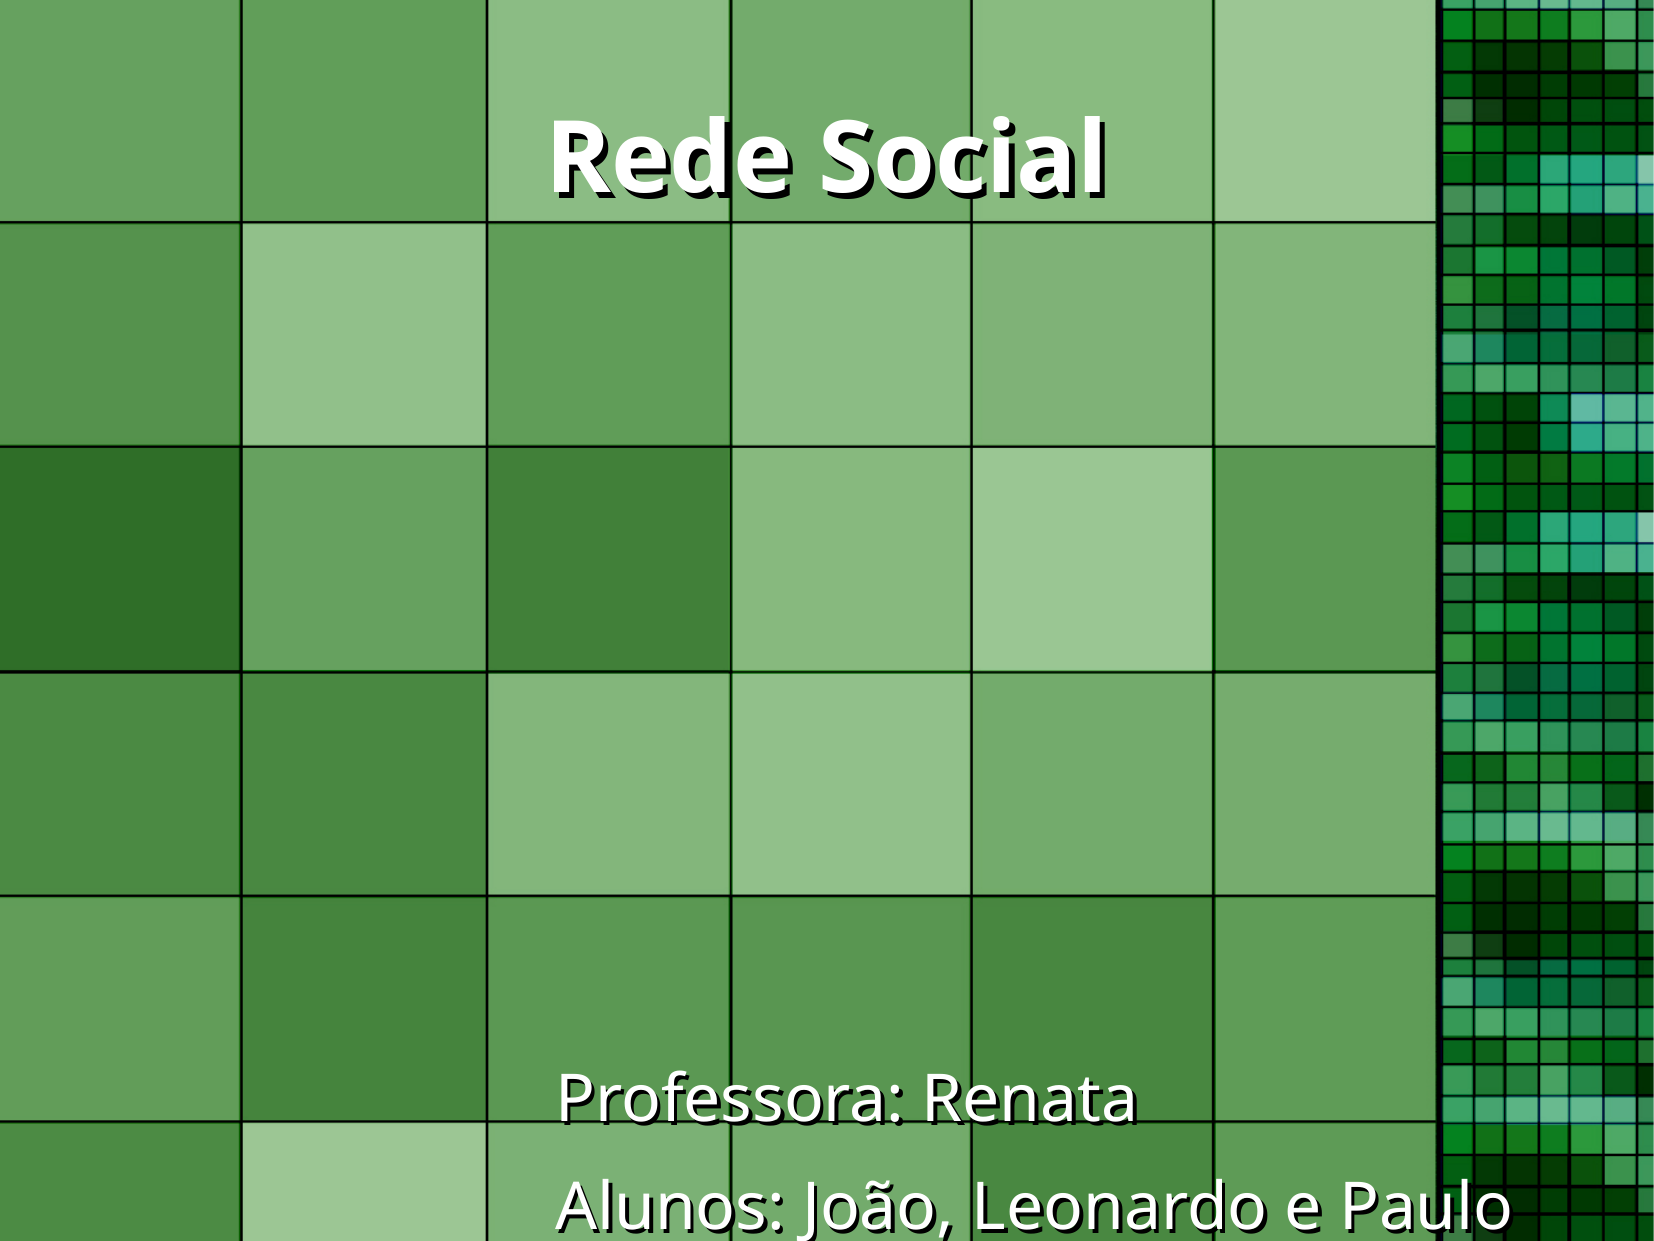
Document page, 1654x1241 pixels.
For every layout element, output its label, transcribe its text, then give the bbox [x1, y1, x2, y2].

list Professora: Renata Alunos: João, Leonardo e Paulo [555, 1055, 1654, 1241]
picture [0, 0, 1654, 1241]
title Rede Social [82, 49, 1571, 257]
